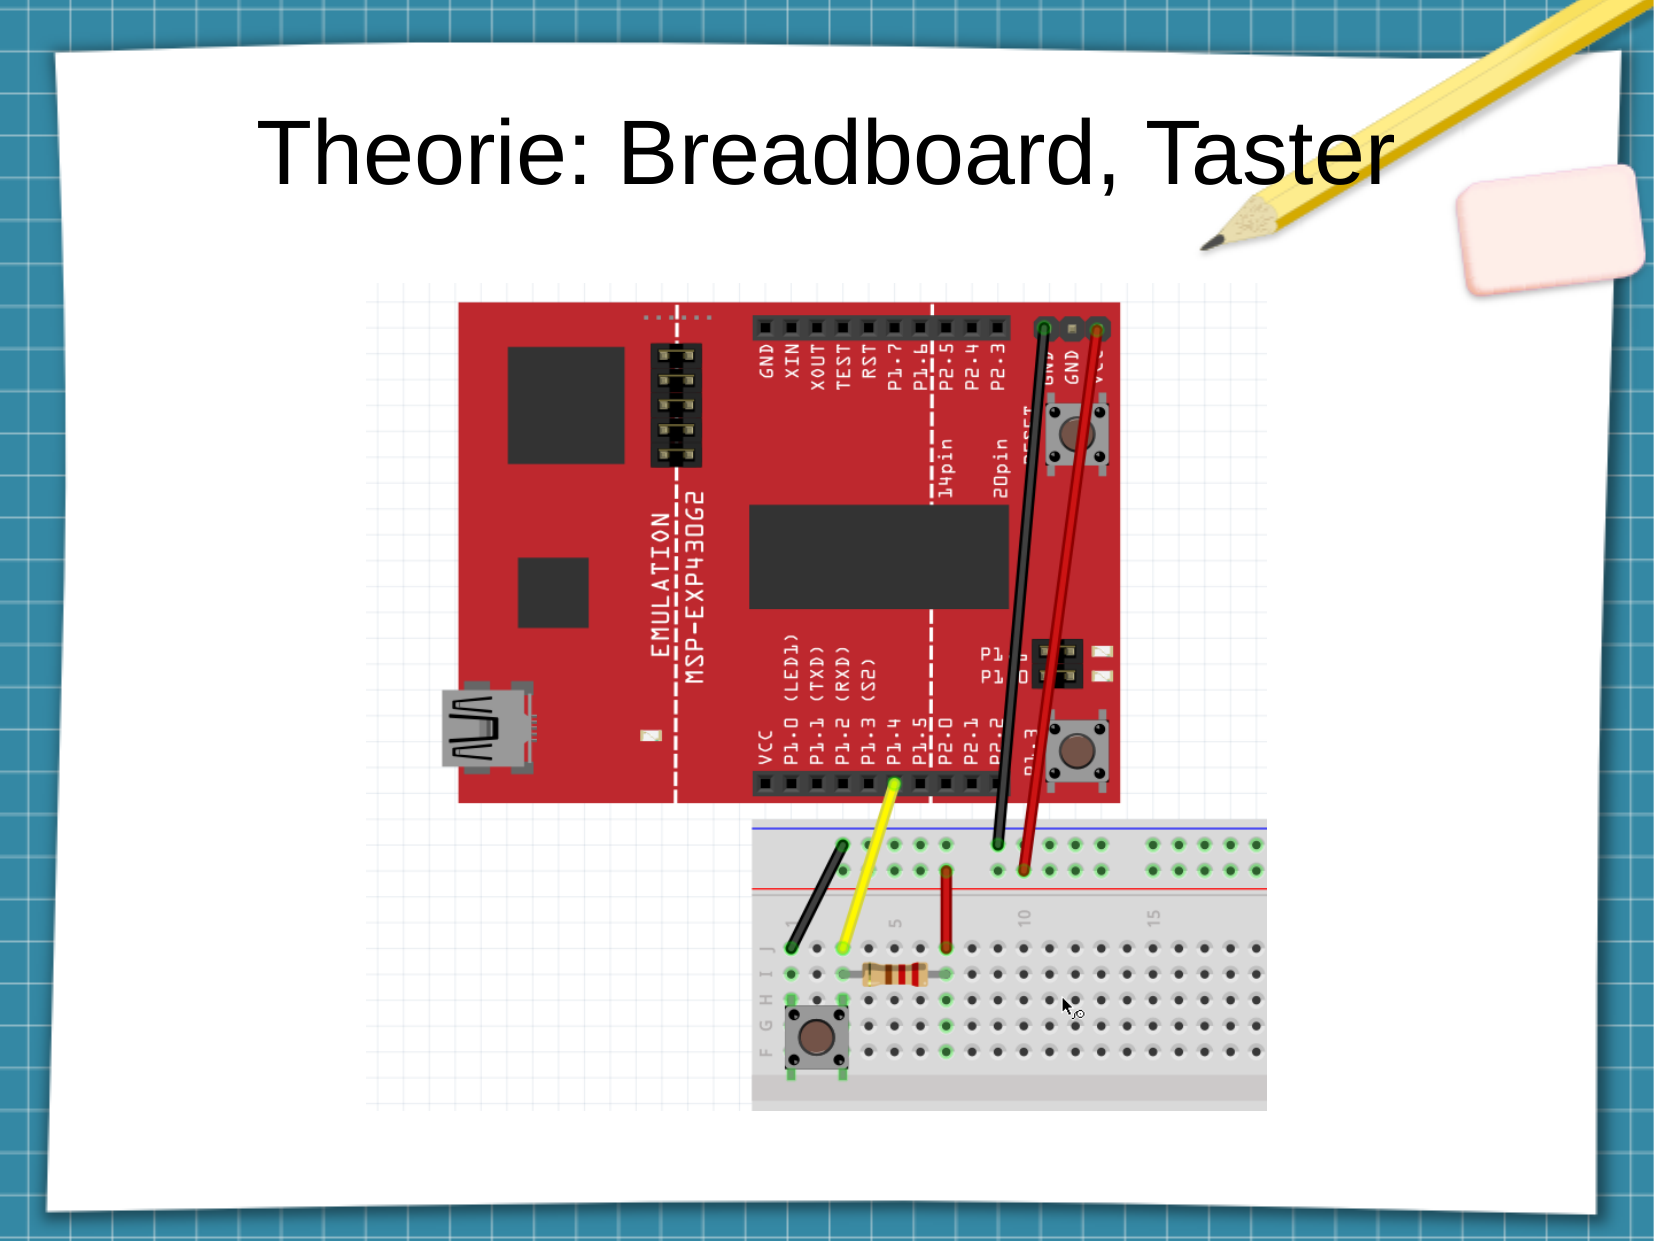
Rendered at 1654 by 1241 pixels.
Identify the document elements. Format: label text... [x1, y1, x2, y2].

picture [0, 0, 1654, 1241]
title Theorie: Breadboard, Taster [82, 49, 1571, 257]
